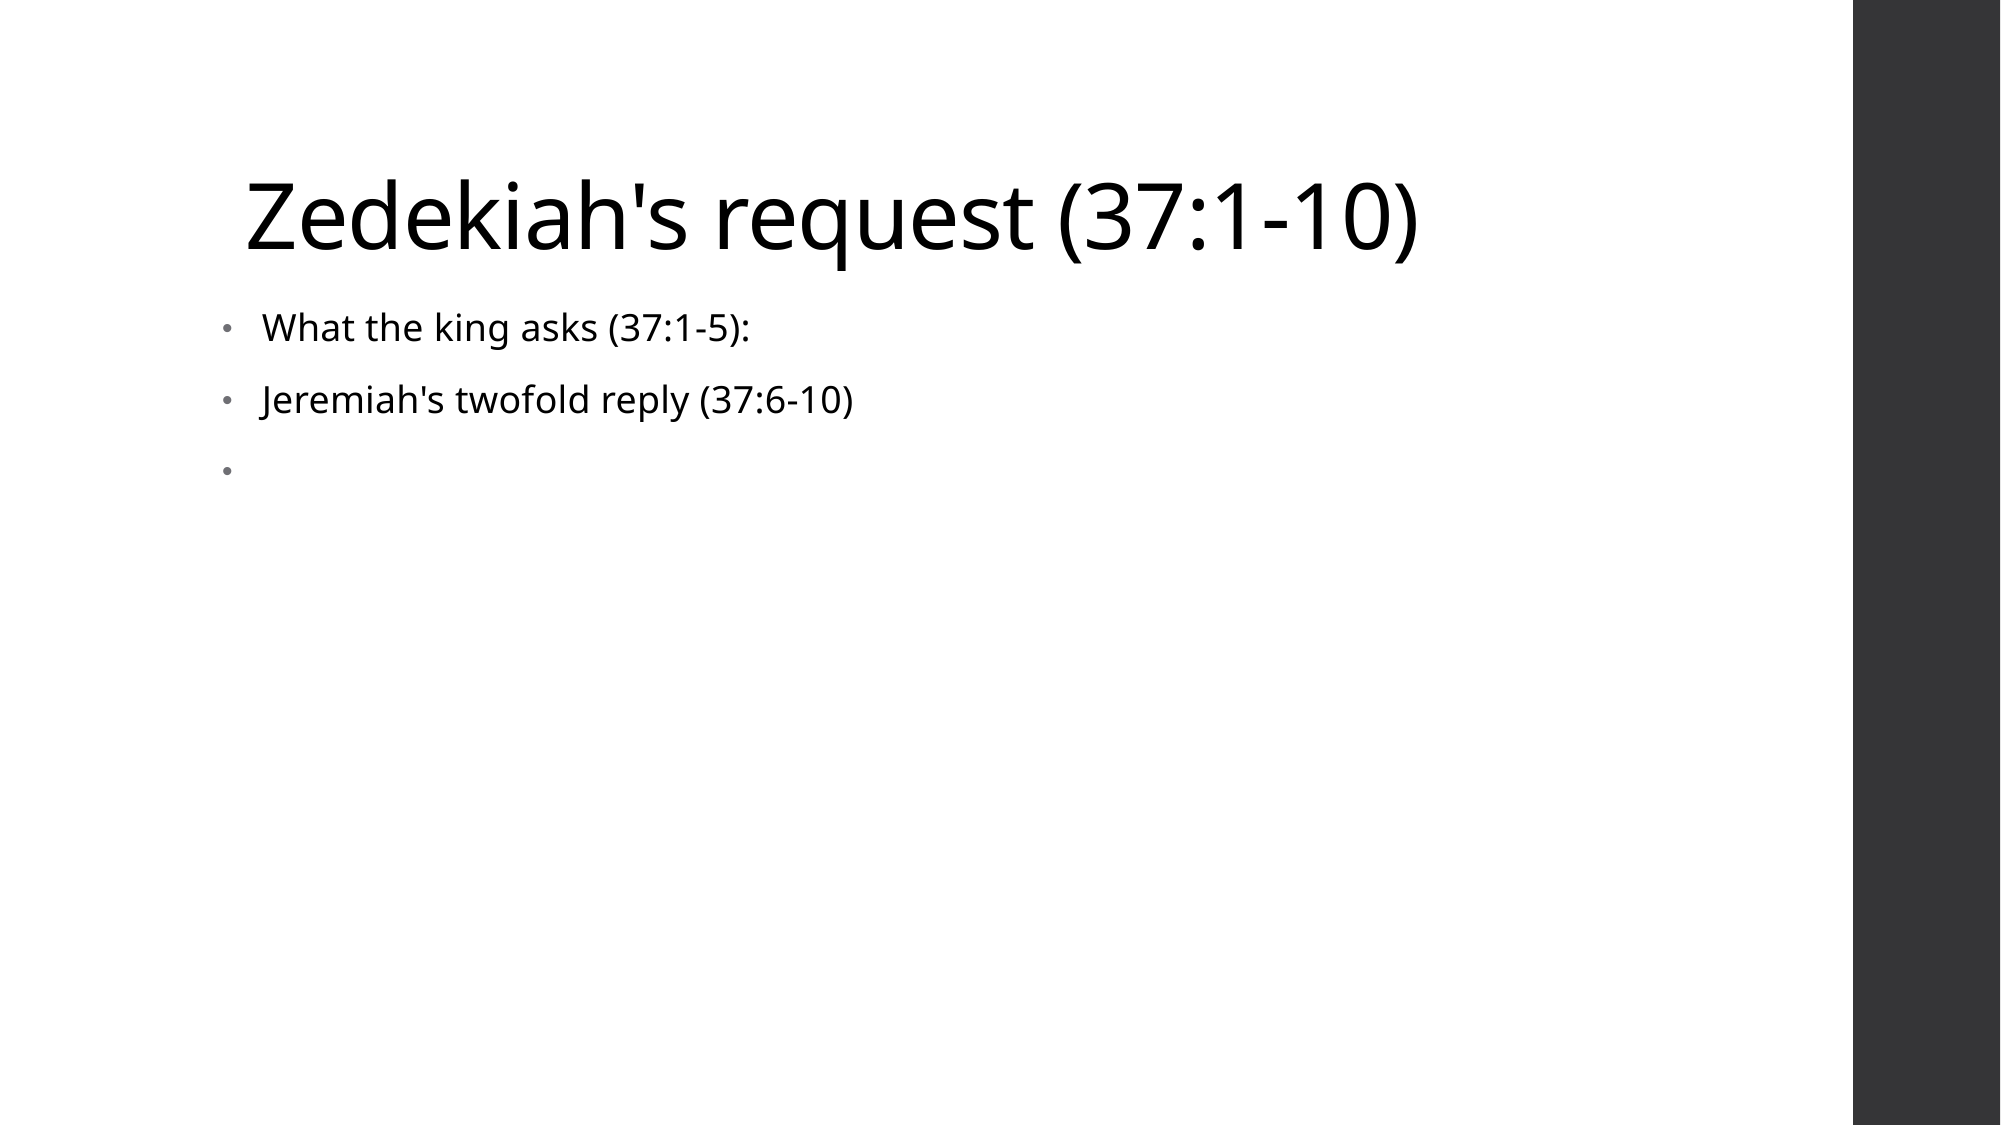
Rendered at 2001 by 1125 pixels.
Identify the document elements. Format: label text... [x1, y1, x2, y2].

list What the king asks (37:1-5): Jeremiah's twofold reply (37:6-10) [206, 299, 1617, 1014]
title Zedekiah's request (37:1-10) [206, 60, 1797, 278]
